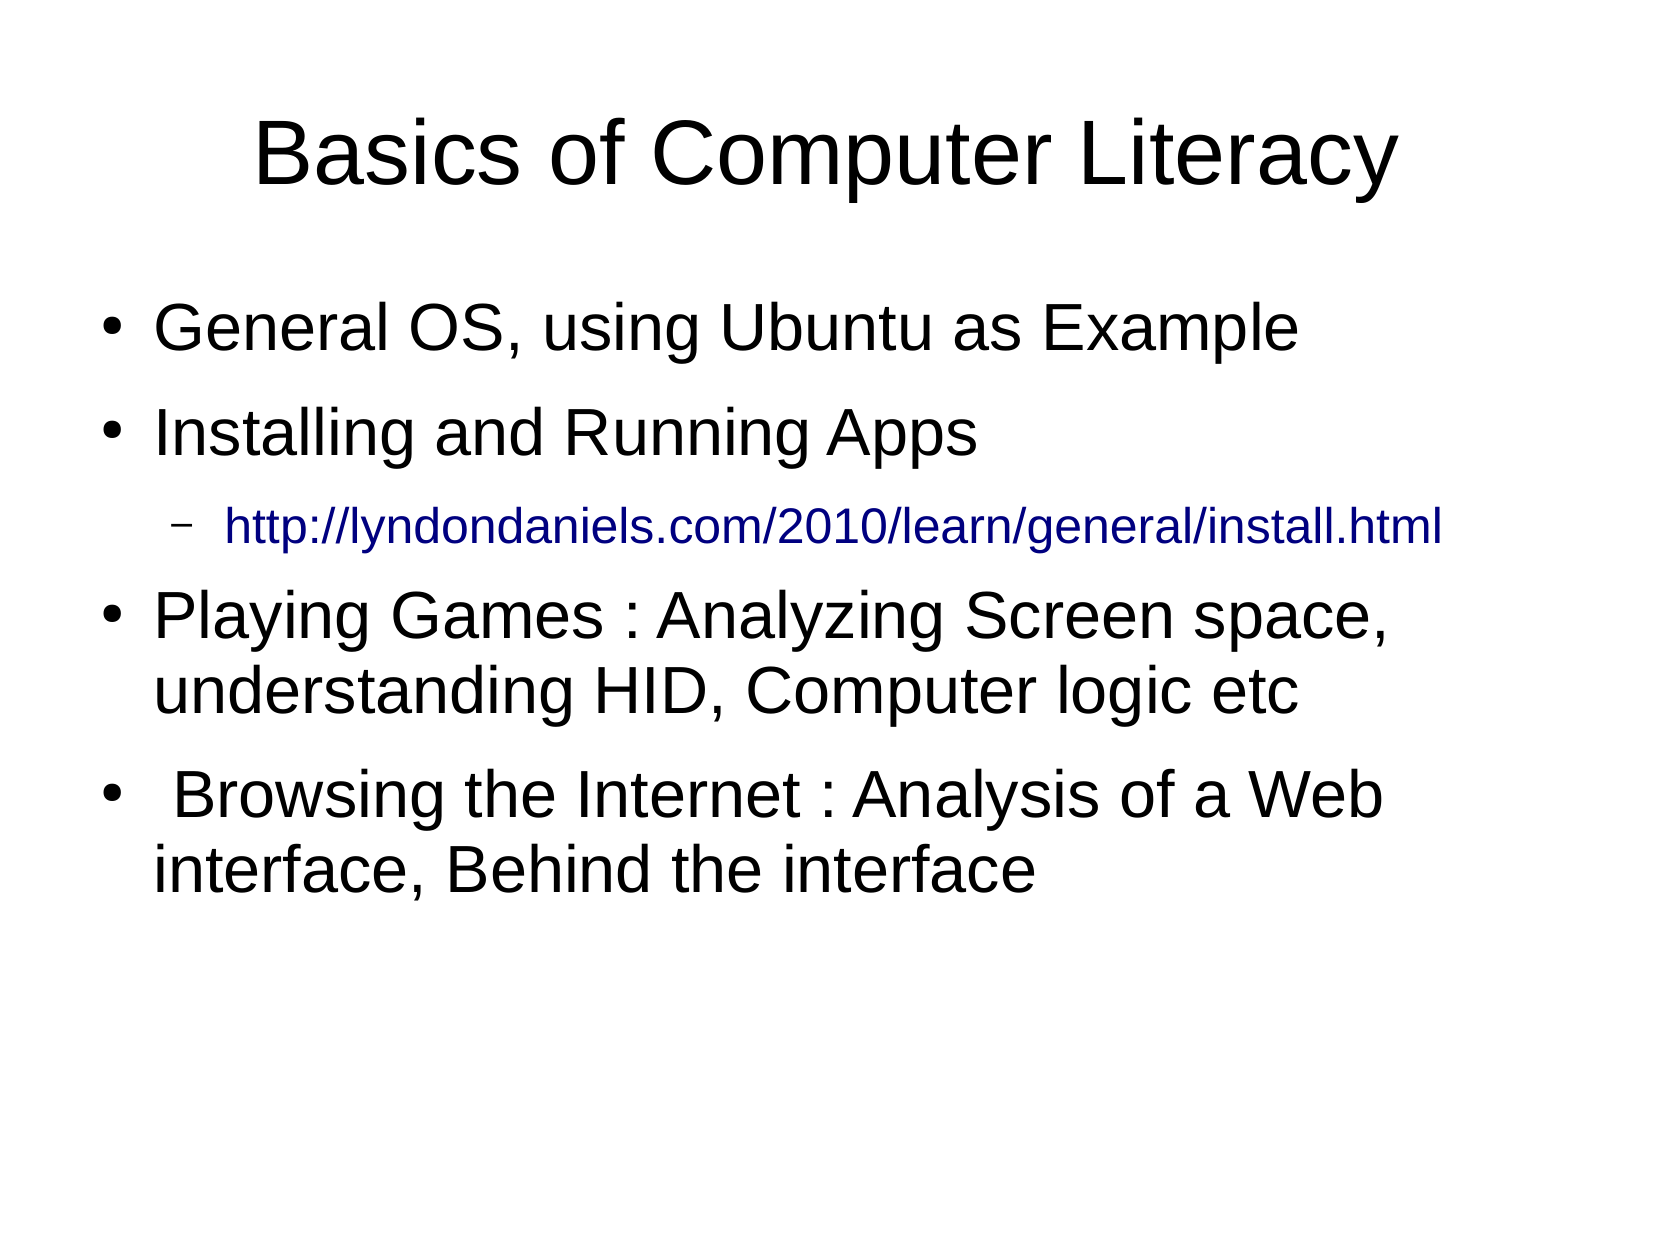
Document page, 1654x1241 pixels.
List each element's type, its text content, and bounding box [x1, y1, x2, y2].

list General OS, using Ubuntu as Example Installing and Running Apps http://lyndondaniels.com/2010/learn/general/install.html Playing Games : Analyzing Screen space, understanding HID, Computer logic etc Browsing the Internet : Analysis of a Web interface, Behind the interface [82, 290, 1571, 1010]
title Basics of Computer Literacy [82, 49, 1571, 257]
